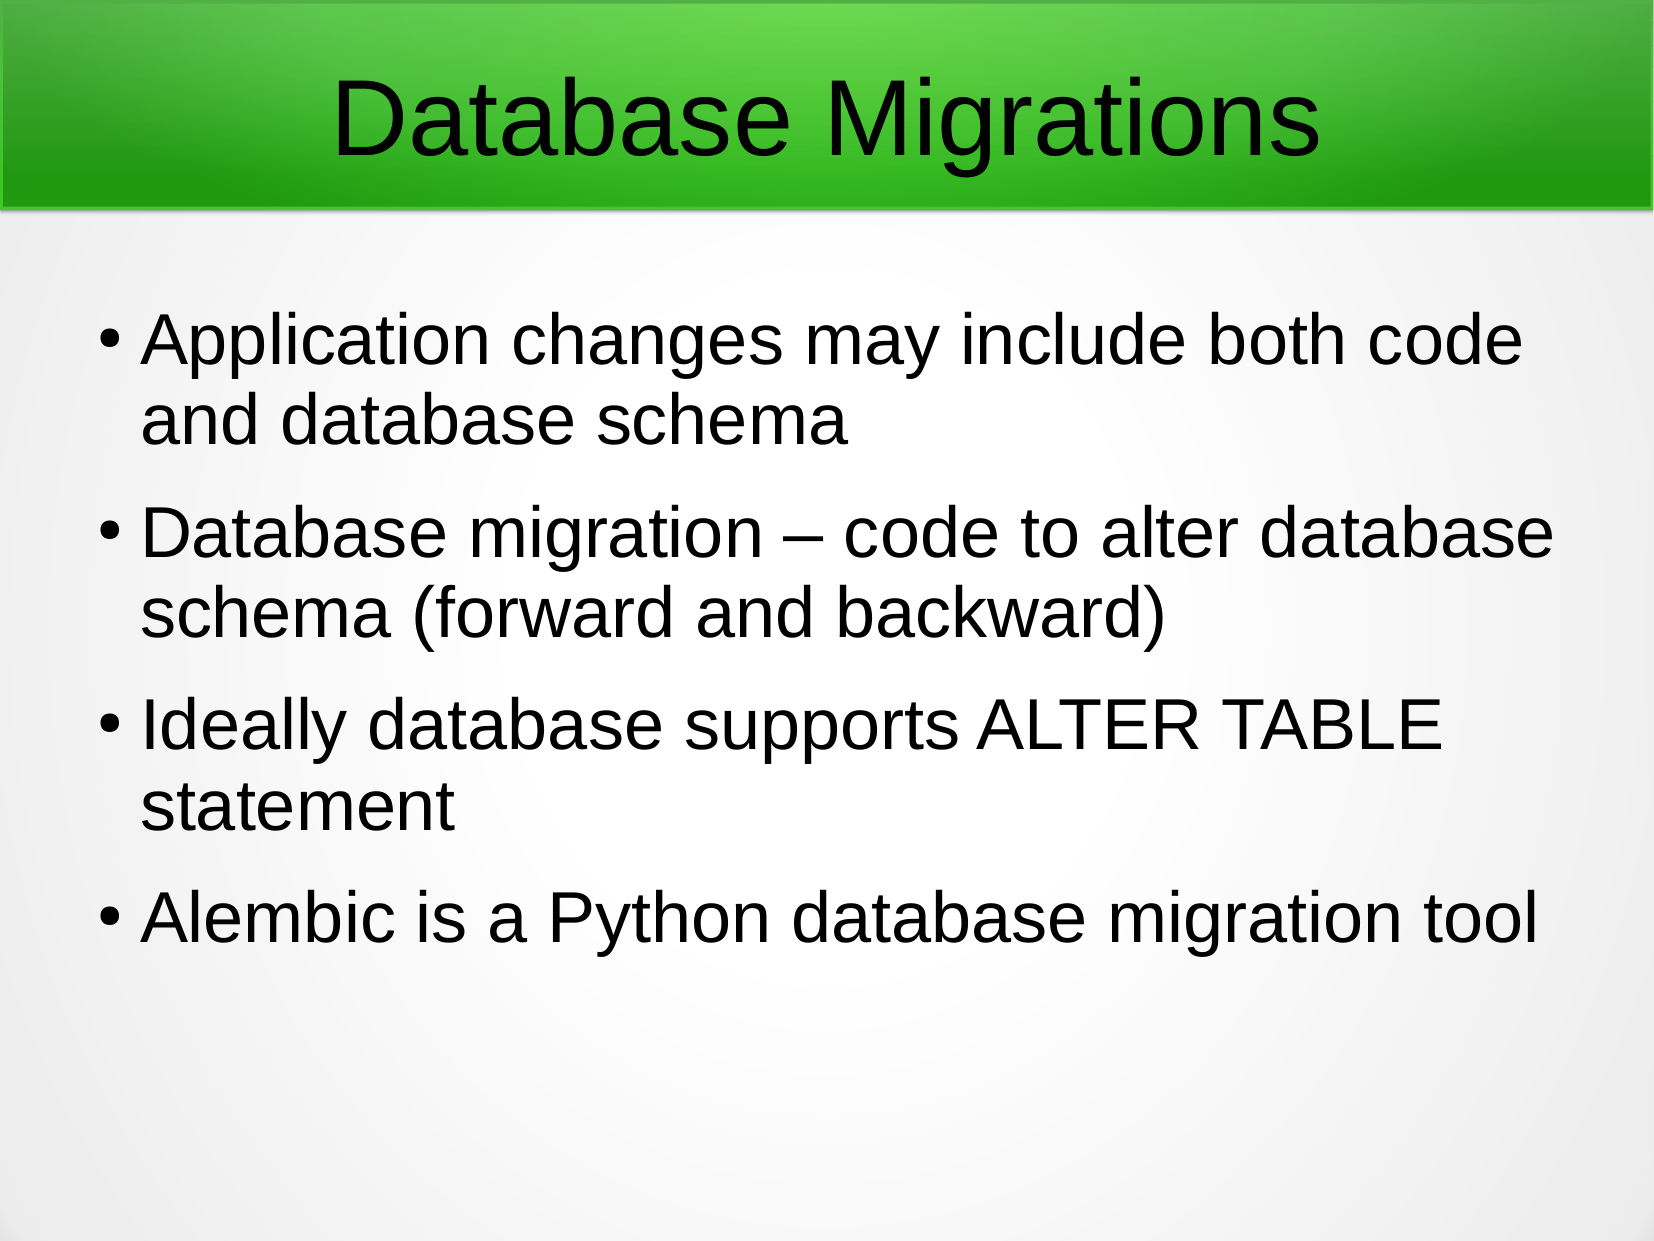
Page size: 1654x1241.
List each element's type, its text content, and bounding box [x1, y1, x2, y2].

list Application changes may include both code and database schema Database migration – code to alter database schema (forward and backward) Ideally database supports ALTER TABLE statement Alembic is a Python database migration tool [82, 299, 1571, 1019]
title Database Migrations [82, 47, 1571, 189]
